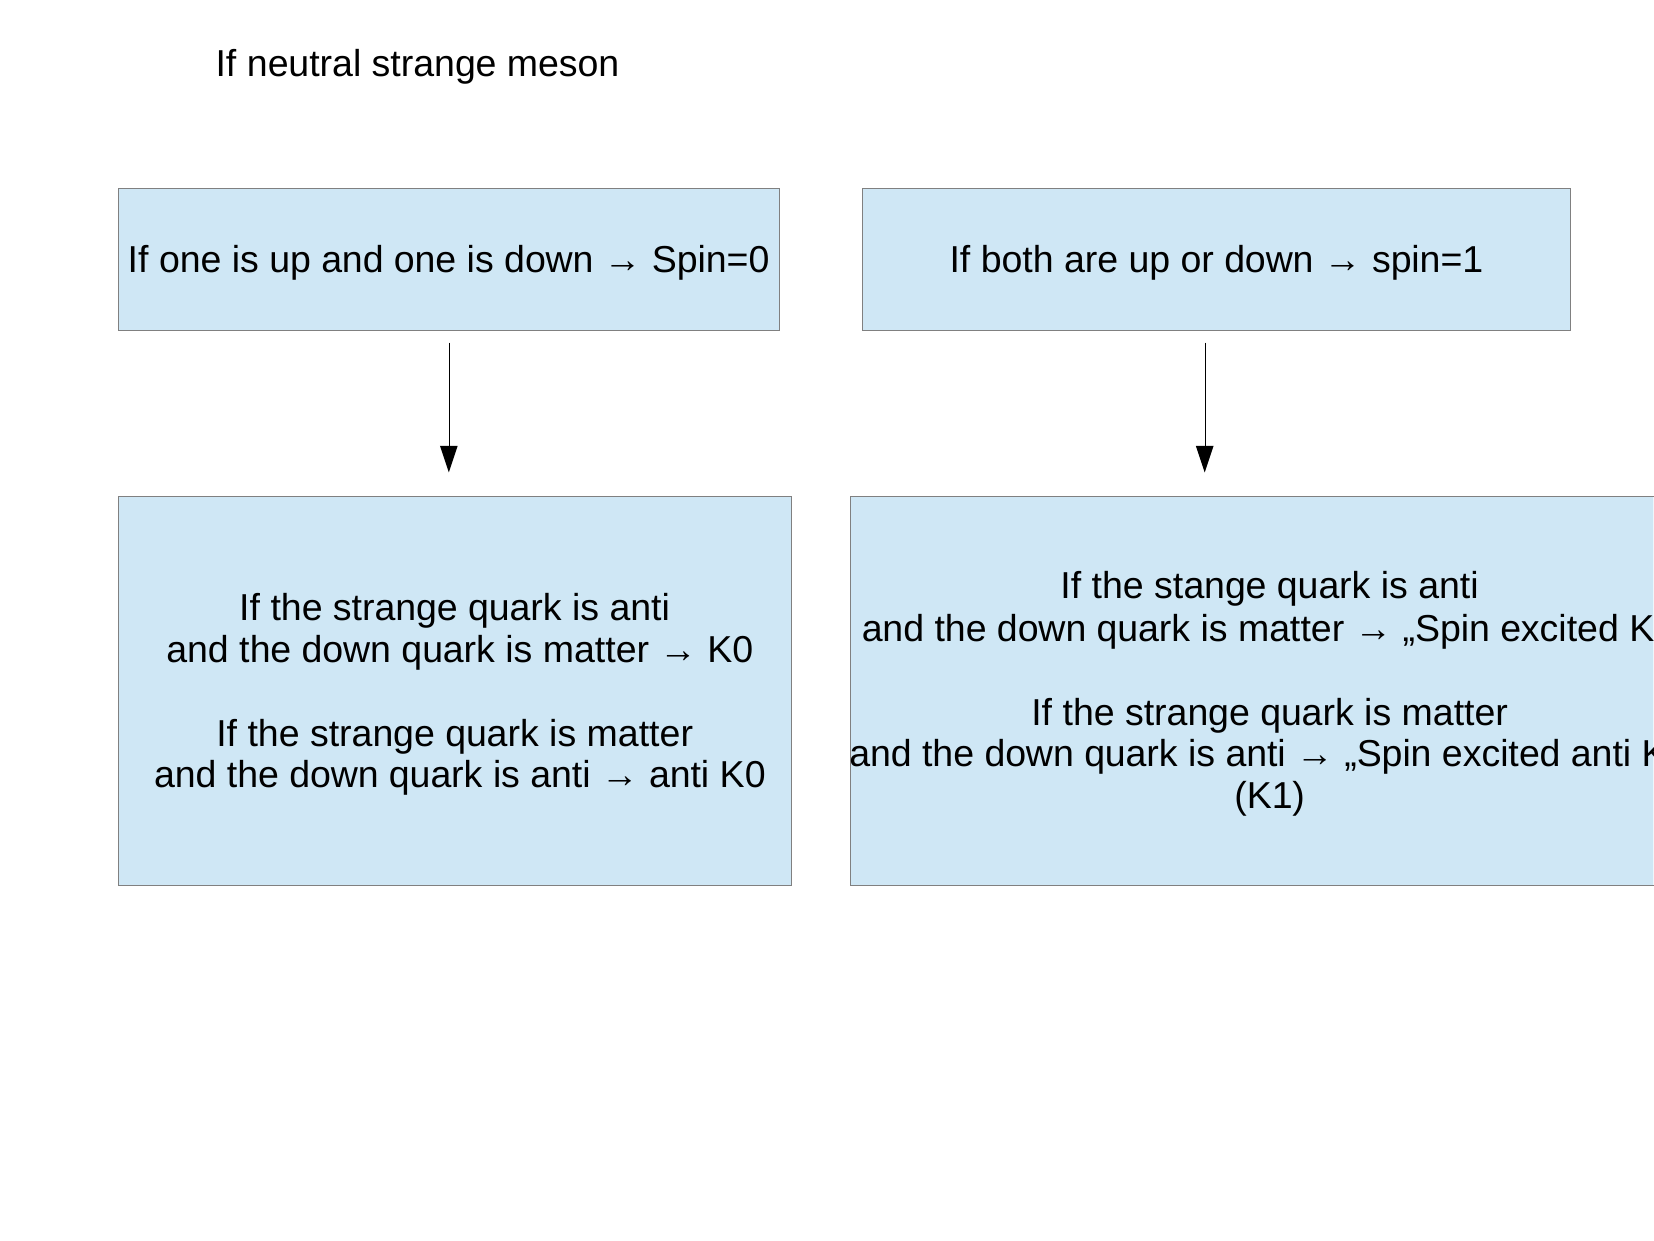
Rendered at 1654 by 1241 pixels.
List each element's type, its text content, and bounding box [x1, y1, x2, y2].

text_box If the strange quark is anti and the down quark is matter → K0 If the strange quark is matter and the down quark is anti → anti K0 [118, 496, 792, 886]
text_box If both are up or down → spin=1 [862, 188, 1571, 331]
text_box If one is up and one is down → Spin=0 [118, 188, 780, 331]
text_box If neutral strange meson [200, 35, 1524, 93]
text_box If the stange quark is anti and the down quark is matter → „Spin excited K0“ If the strange quark is matter and the down quark is anti → „Spin excited anti K0“ (K1) [850, 496, 1654, 886]
